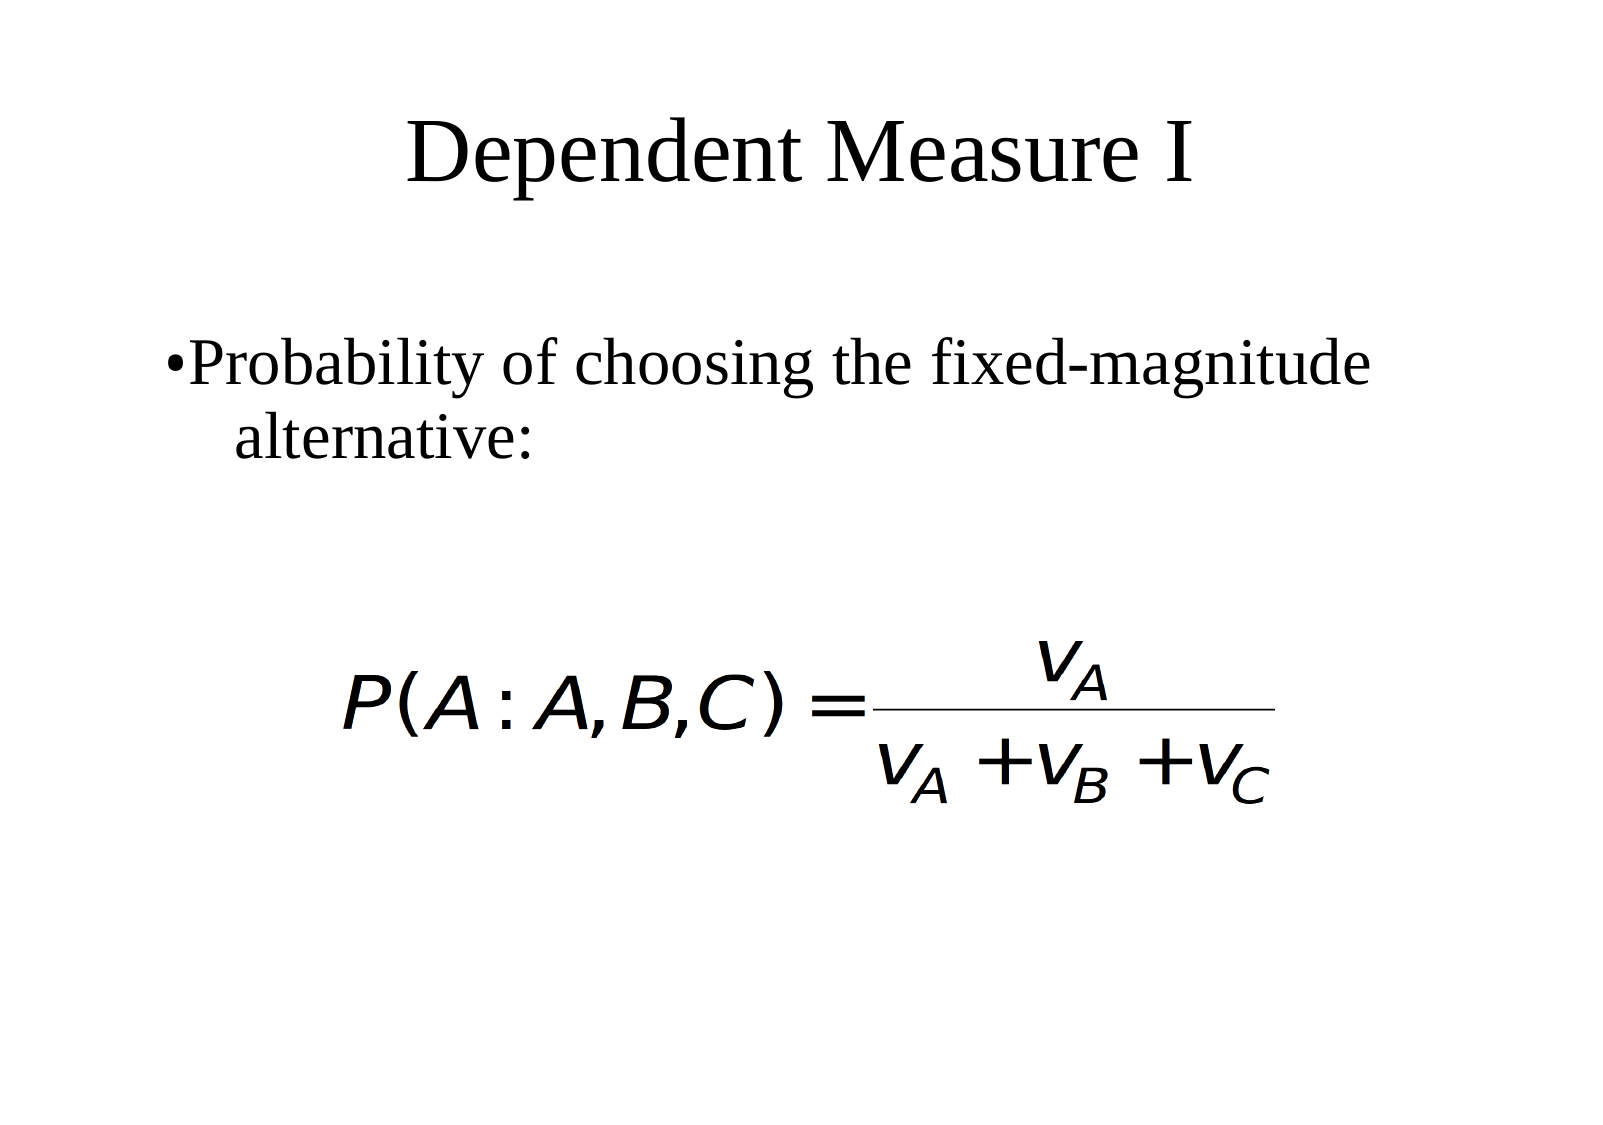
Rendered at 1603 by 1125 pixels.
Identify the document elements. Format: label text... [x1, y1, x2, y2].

picture [336, 630, 1386, 877]
text_box Dependent Measure I [163, 99, 1439, 288]
text_box Probability of choosing the fixed-magnitude alternative: [163, 324, 1439, 1000]
